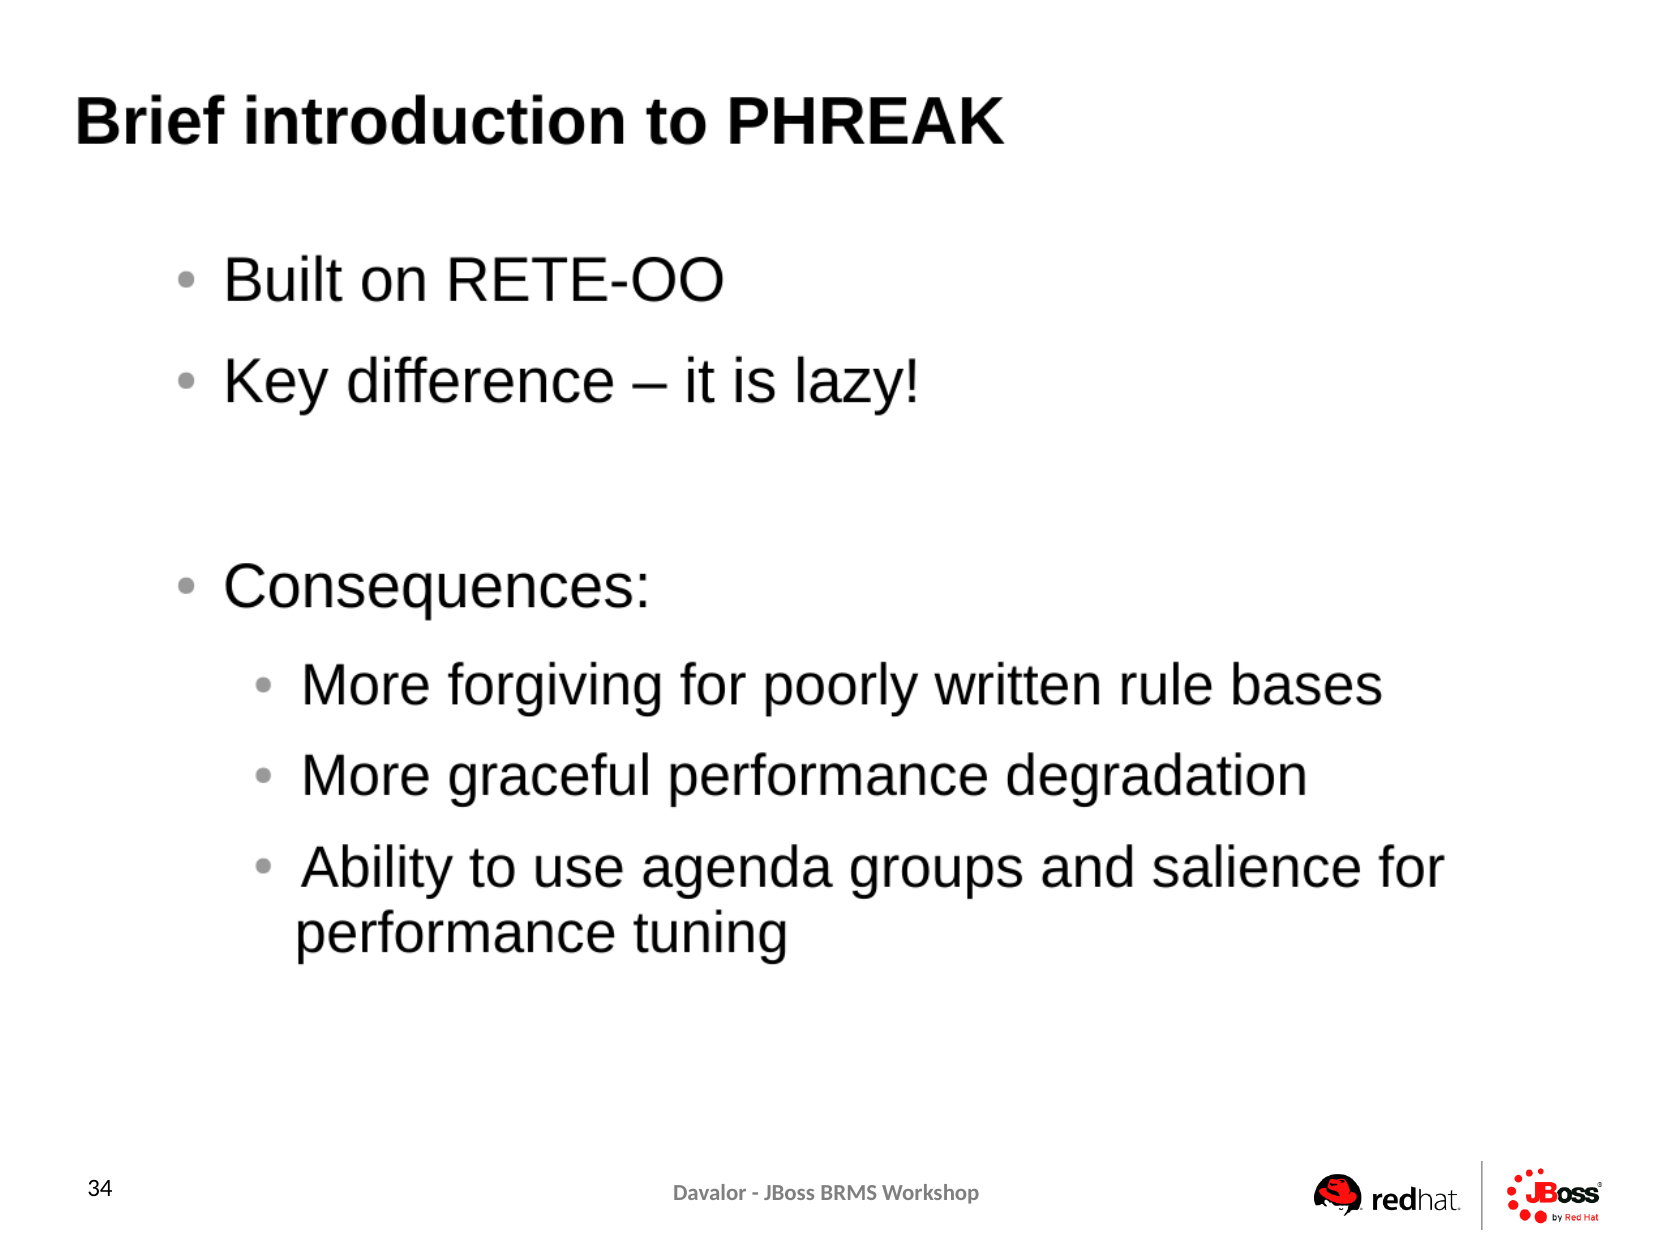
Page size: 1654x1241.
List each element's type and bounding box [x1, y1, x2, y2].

picture [1314, 1161, 1602, 1230]
picture [56, 76, 1630, 1128]
